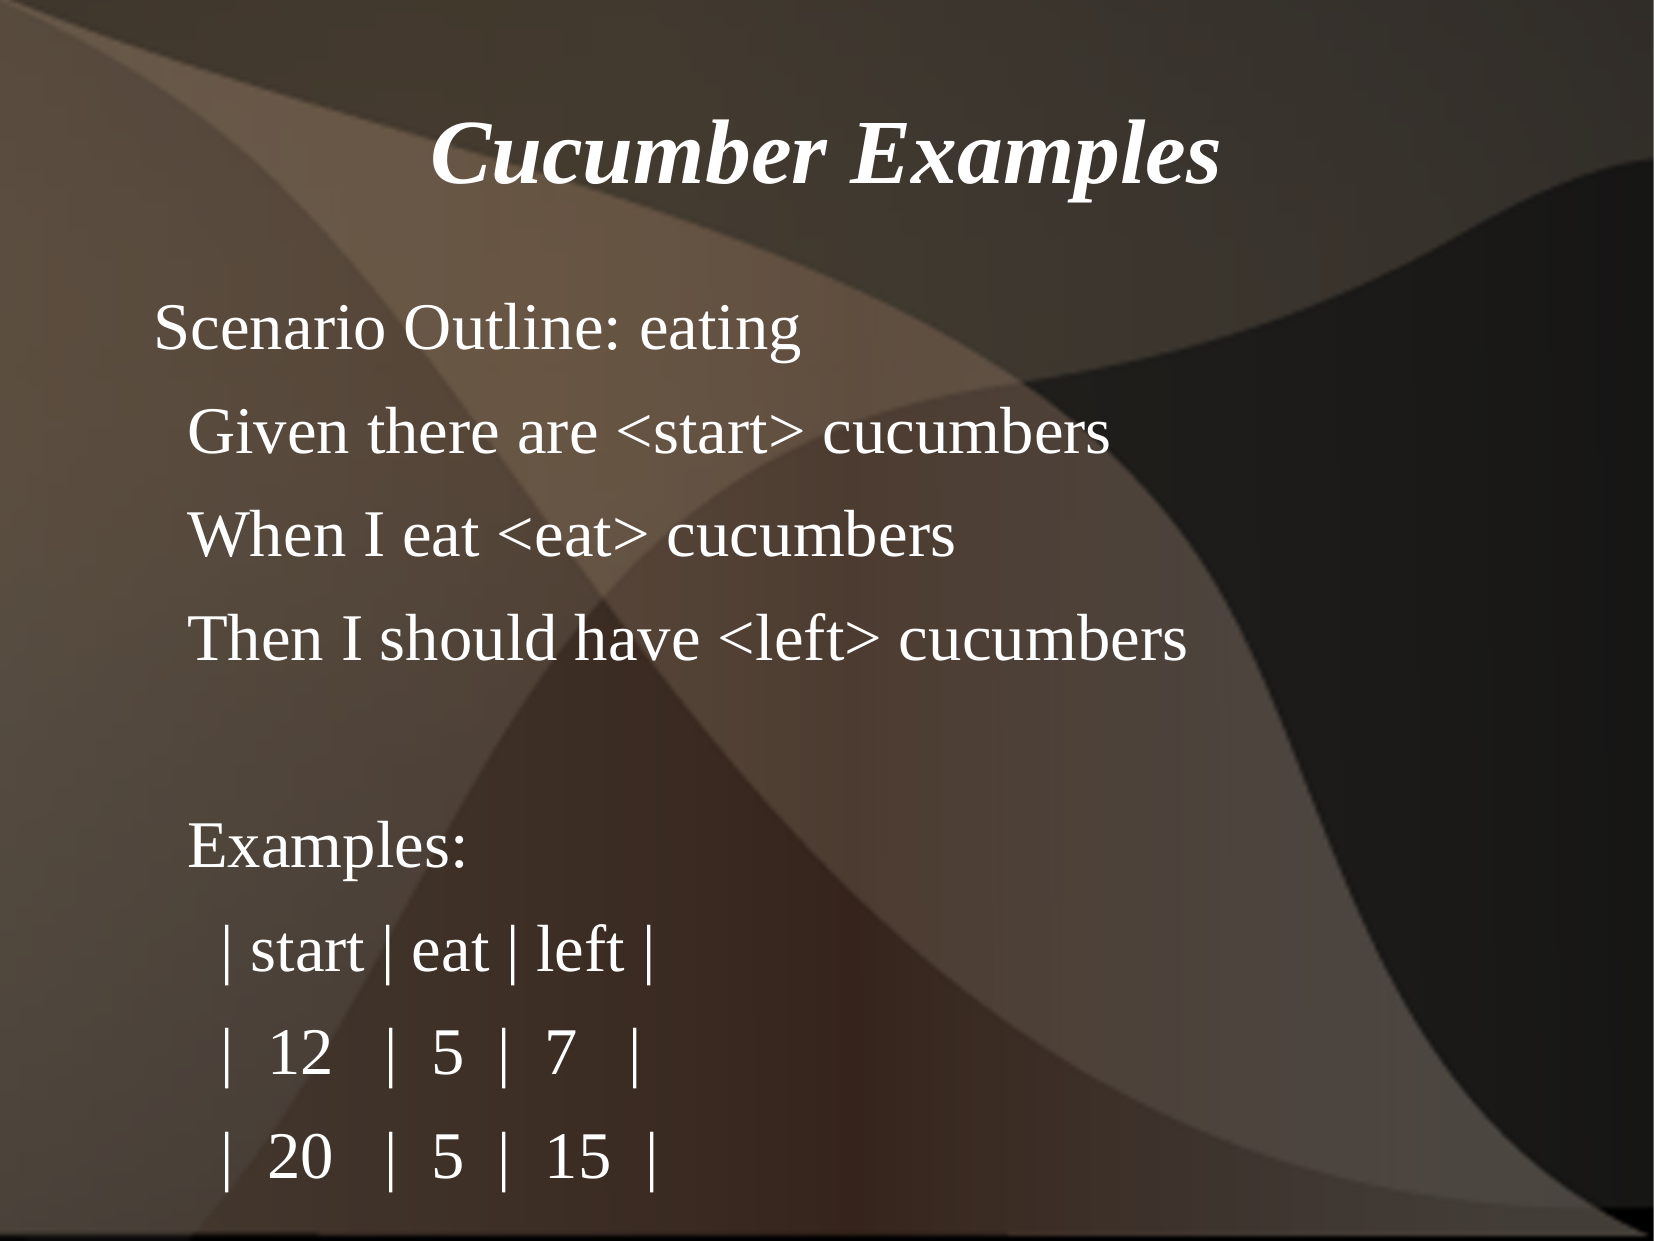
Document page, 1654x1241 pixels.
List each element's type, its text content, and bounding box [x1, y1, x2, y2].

picture [0, 0, 1654, 1241]
list Scenario Outline: eating Given there are <start> cucumbers When I eat <eat> cucumbers Then I should have <left> cucumbers Examples: | start | eat | left | | 12 | 5 | 7 | | 20 | 5 | 15 | [82, 290, 1571, 1193]
title Cucumber Examples [82, 56, 1571, 250]
